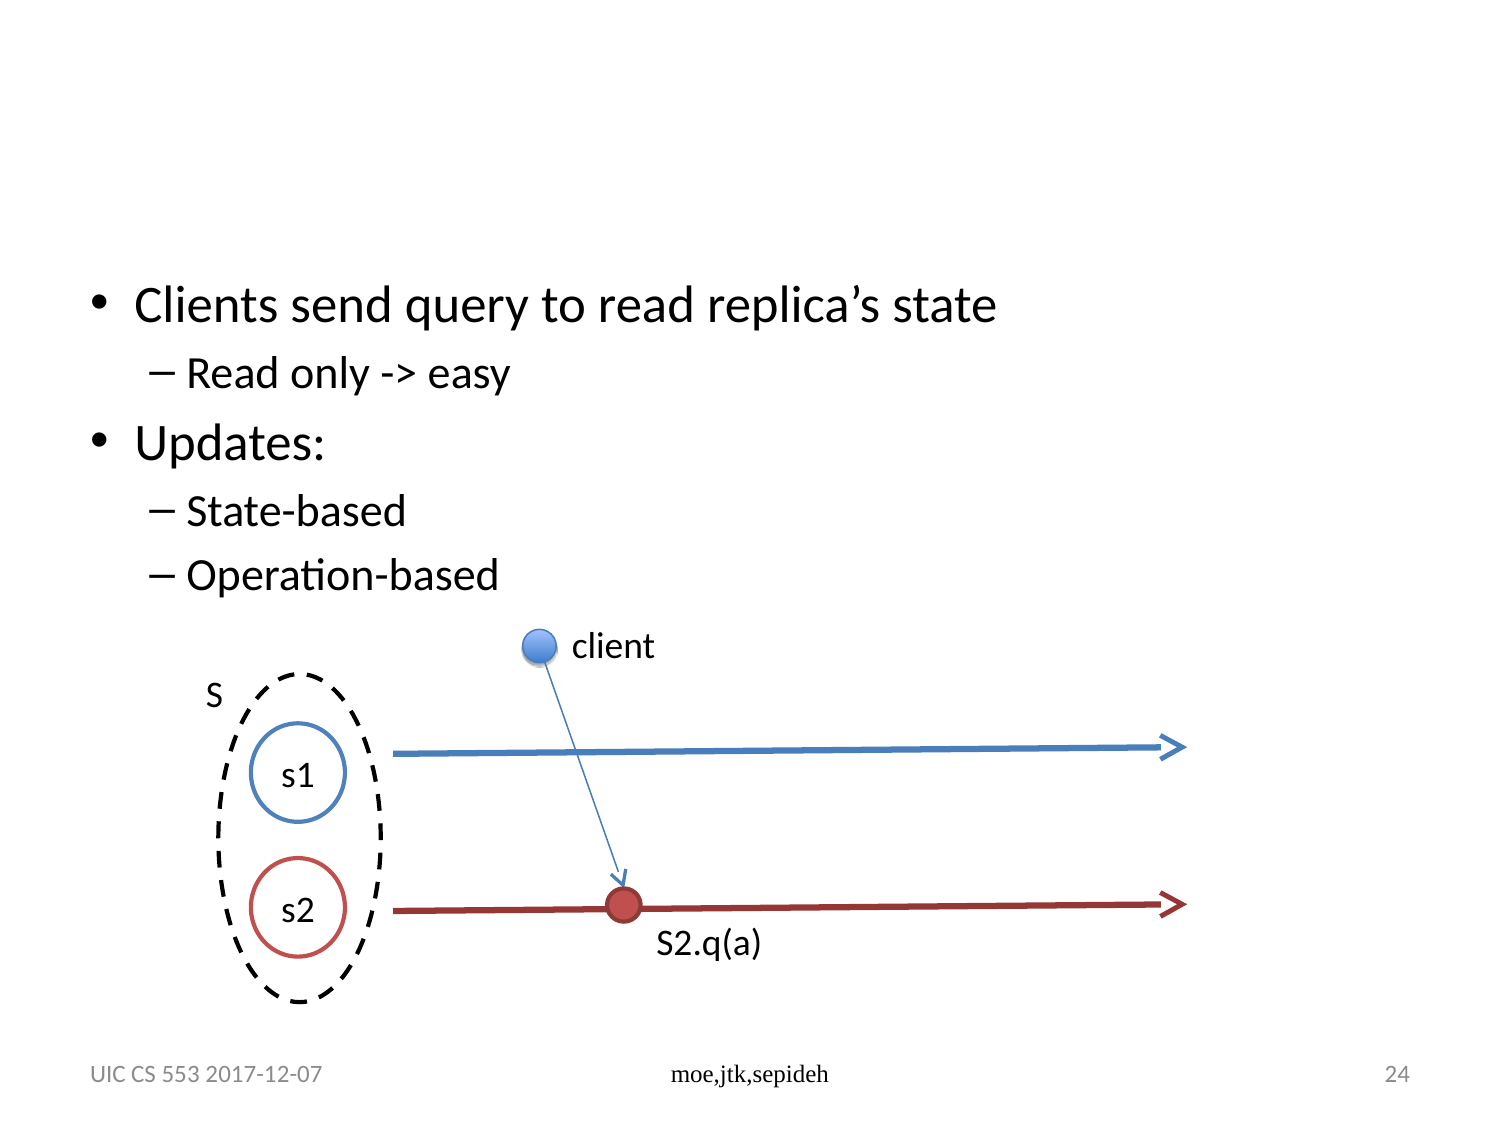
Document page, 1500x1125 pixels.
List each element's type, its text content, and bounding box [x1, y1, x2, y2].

text_box s2 [250, 858, 345, 957]
text_box client [557, 613, 671, 674]
text_box S [191, 662, 239, 723]
text_box [218, 673, 381, 1003]
text_box S2.q(a) [641, 910, 778, 971]
text_box [522, 629, 557, 663]
text_box s1 [250, 723, 345, 822]
text_box [607, 888, 641, 922]
list Clients send query to read replica’s state Read only -> easy Updates: State-based Operation-based [75, 262, 1425, 610]
